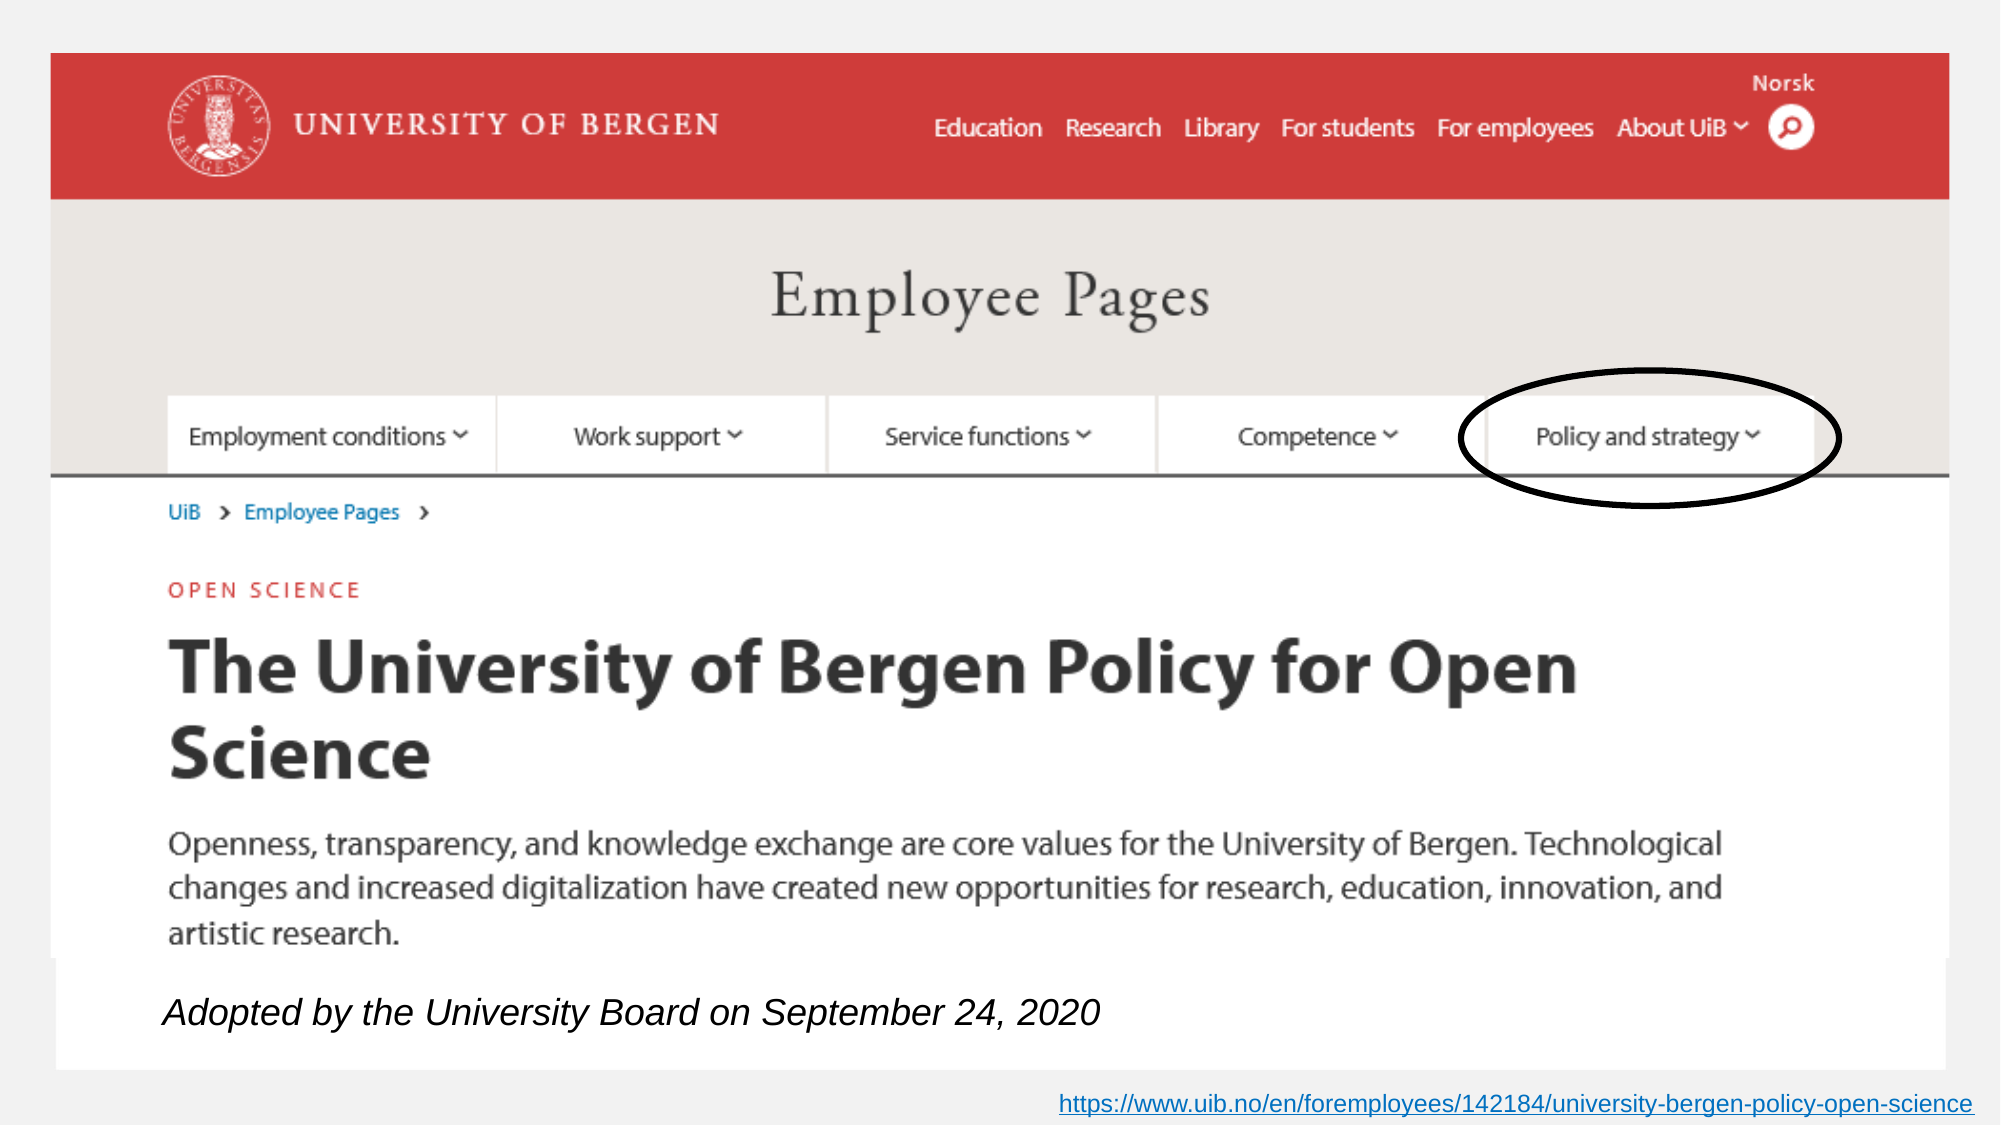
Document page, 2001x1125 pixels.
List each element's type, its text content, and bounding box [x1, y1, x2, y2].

picture [50, 53, 1950, 958]
text_box https://www.uib.no/en/foremployees/142184/university-bergen-policy-open-science [1043, 1079, 2000, 1125]
text_box Adopted by the University Board on September 24, 2020 [147, 980, 1934, 1042]
